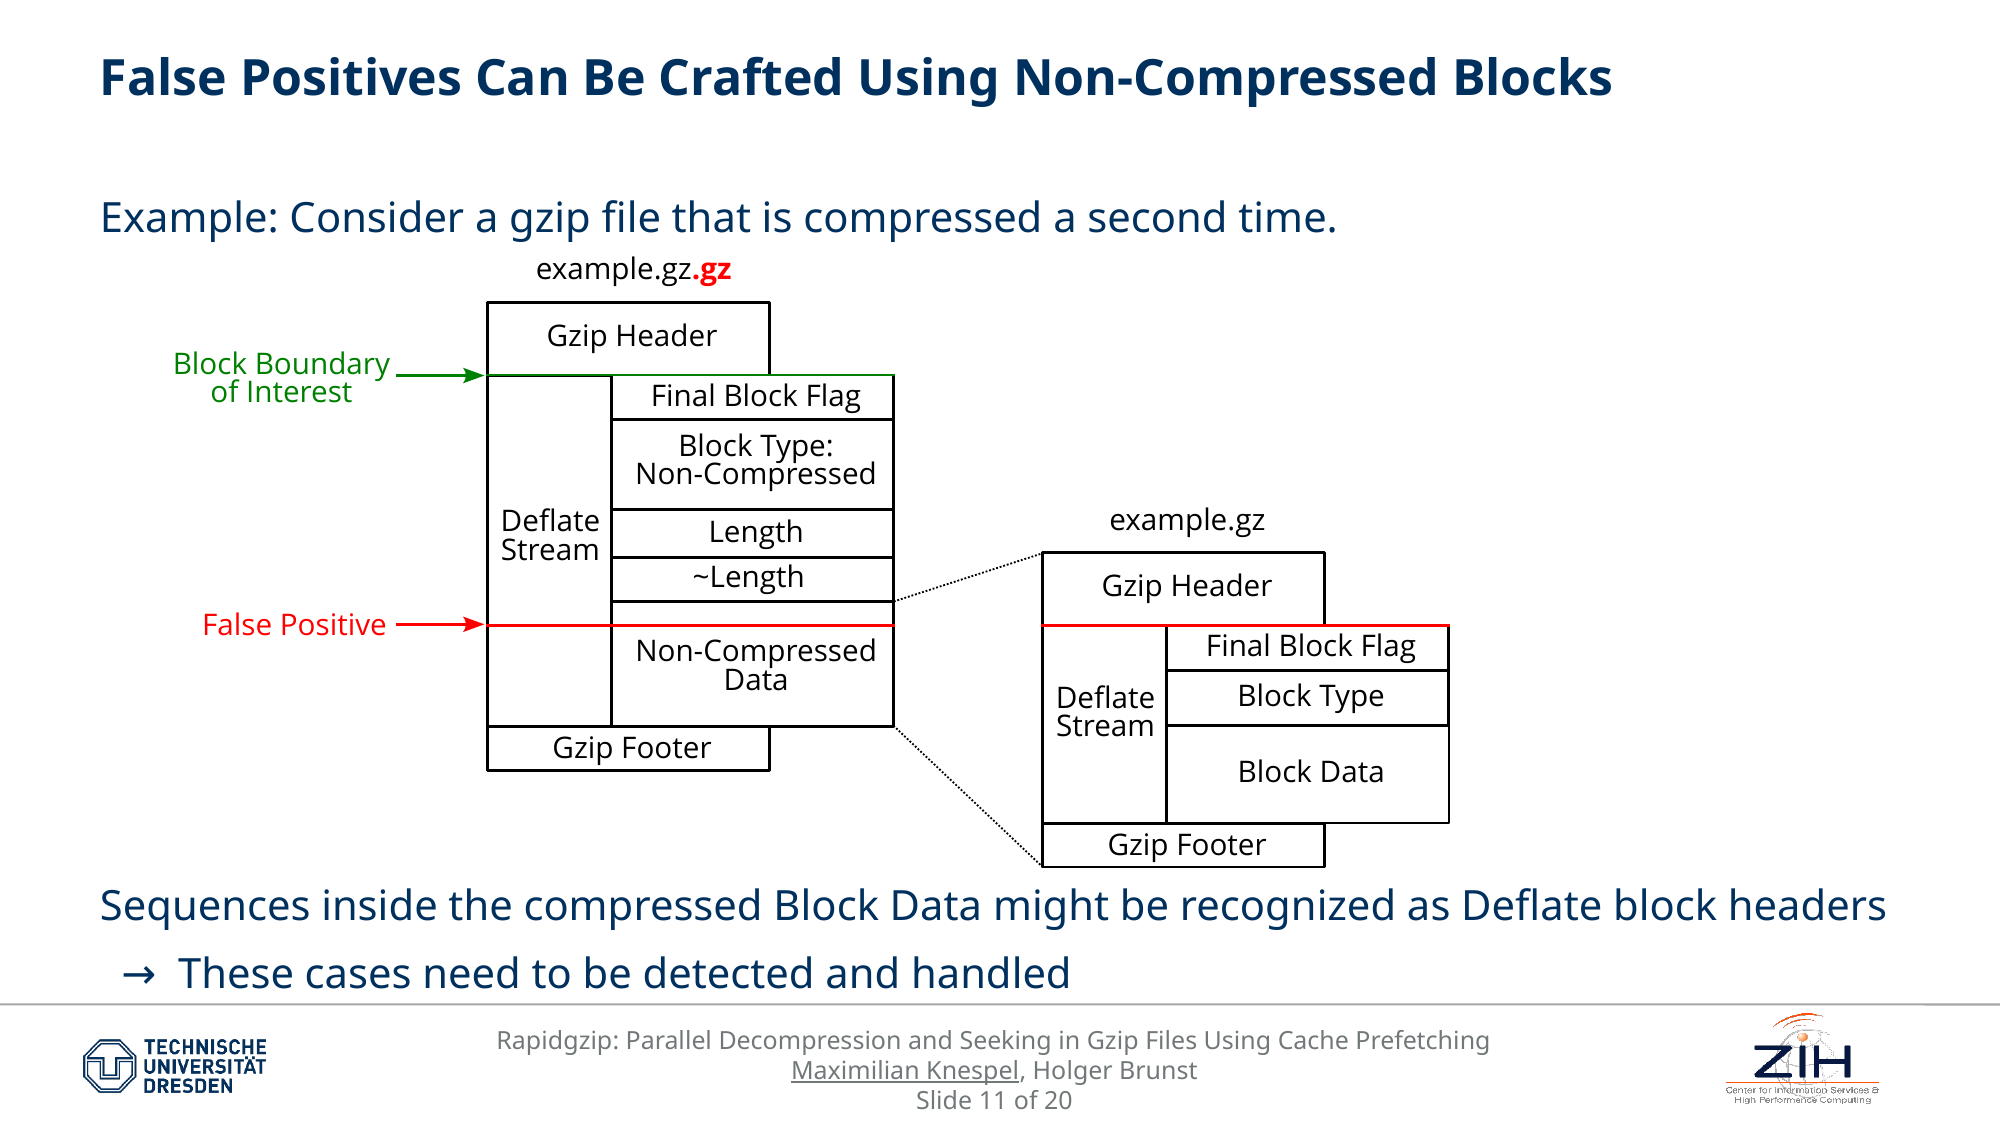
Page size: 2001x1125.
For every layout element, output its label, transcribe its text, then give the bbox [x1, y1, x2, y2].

picture [83, 1039, 266, 1093]
picture [175, 256, 1451, 869]
text_box Sequences inside the compressed Block Data might be recognized as Deflate block headers → These cases need to be detected and handled [100, 875, 1900, 1001]
title False Positives Can Be Crafted Using Non-Compressed Blocks [99, 44, 1900, 187]
subtitle Example: Consider a gzip file that is compressed a second time. [99, 187, 1900, 840]
picture [1726, 1013, 1879, 1104]
